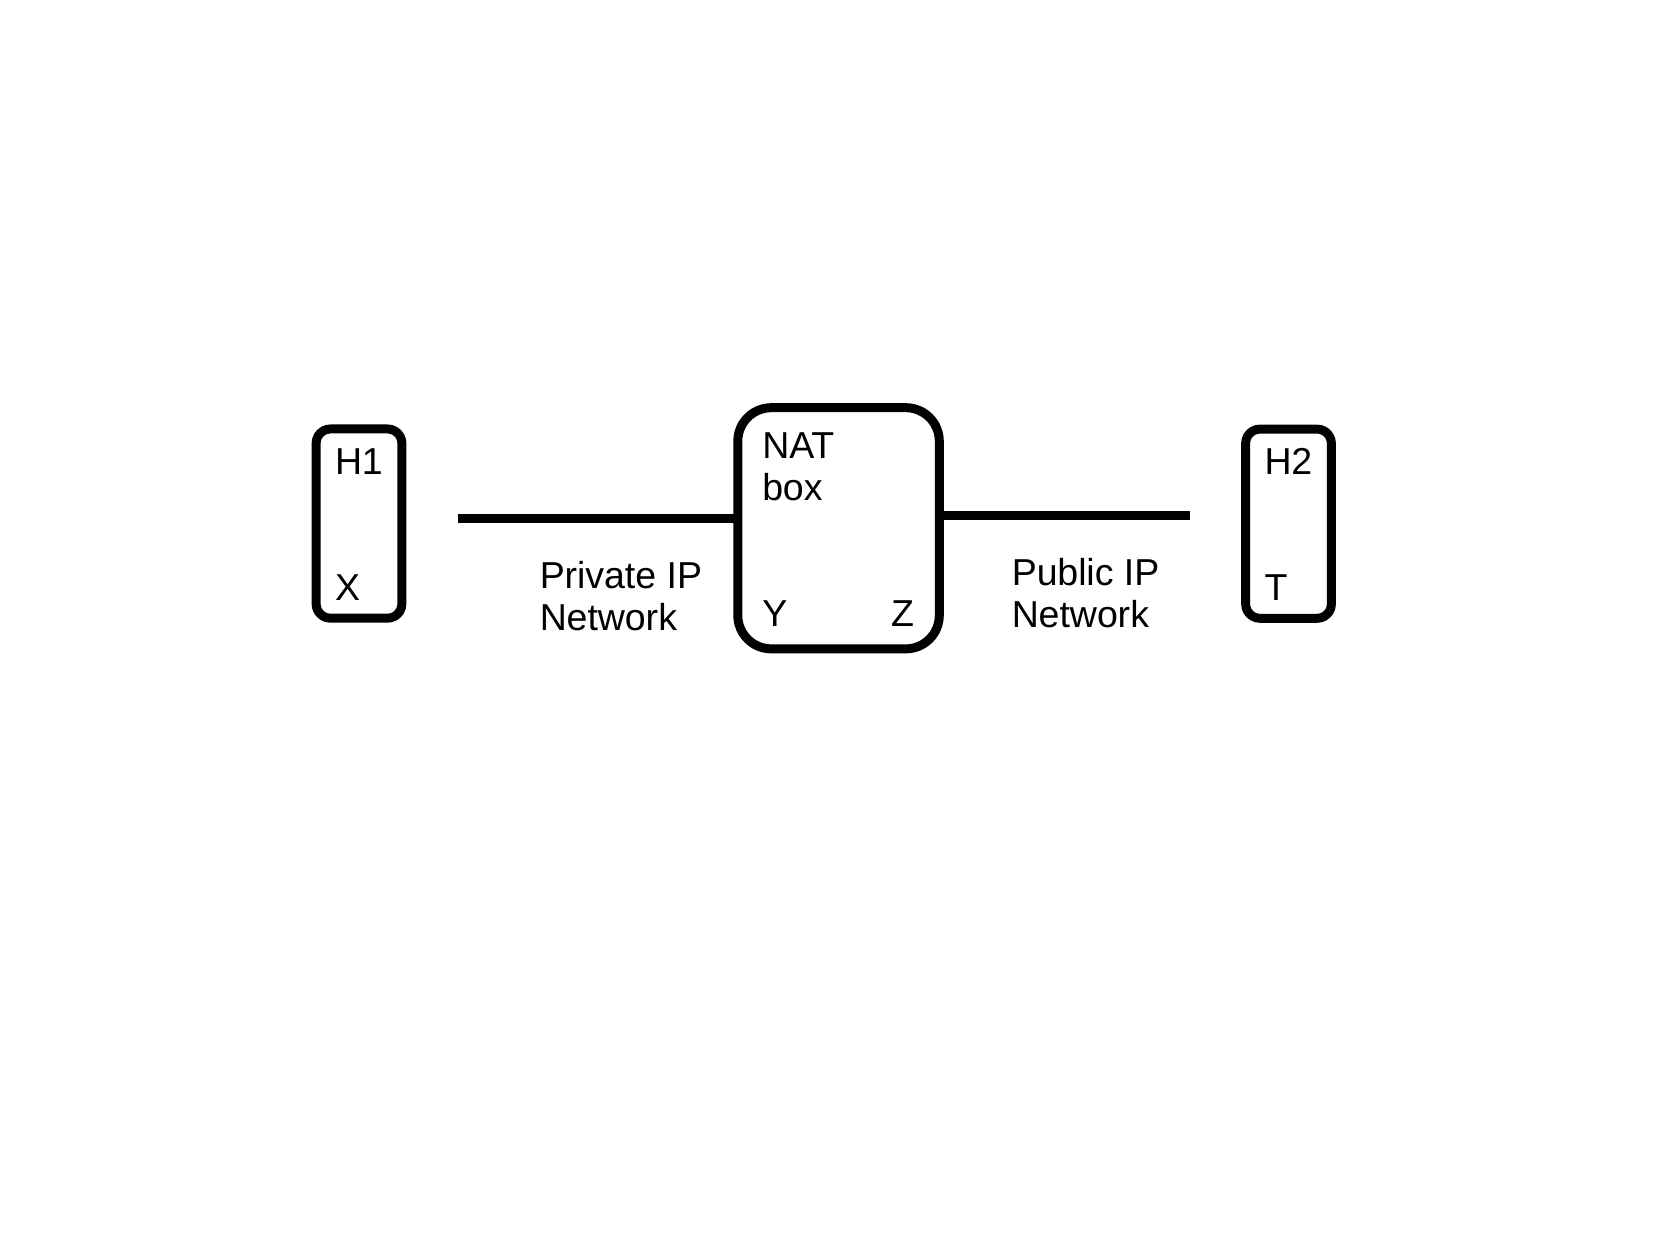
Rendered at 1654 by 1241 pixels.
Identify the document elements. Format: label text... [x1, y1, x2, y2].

text_box H1 X [316, 428, 402, 619]
text_box Public IP Network [997, 543, 1175, 685]
text_box H2 T [1245, 429, 1332, 619]
text_box NAT box Y Z [737, 407, 940, 649]
text_box Private IP Network [525, 547, 718, 688]
